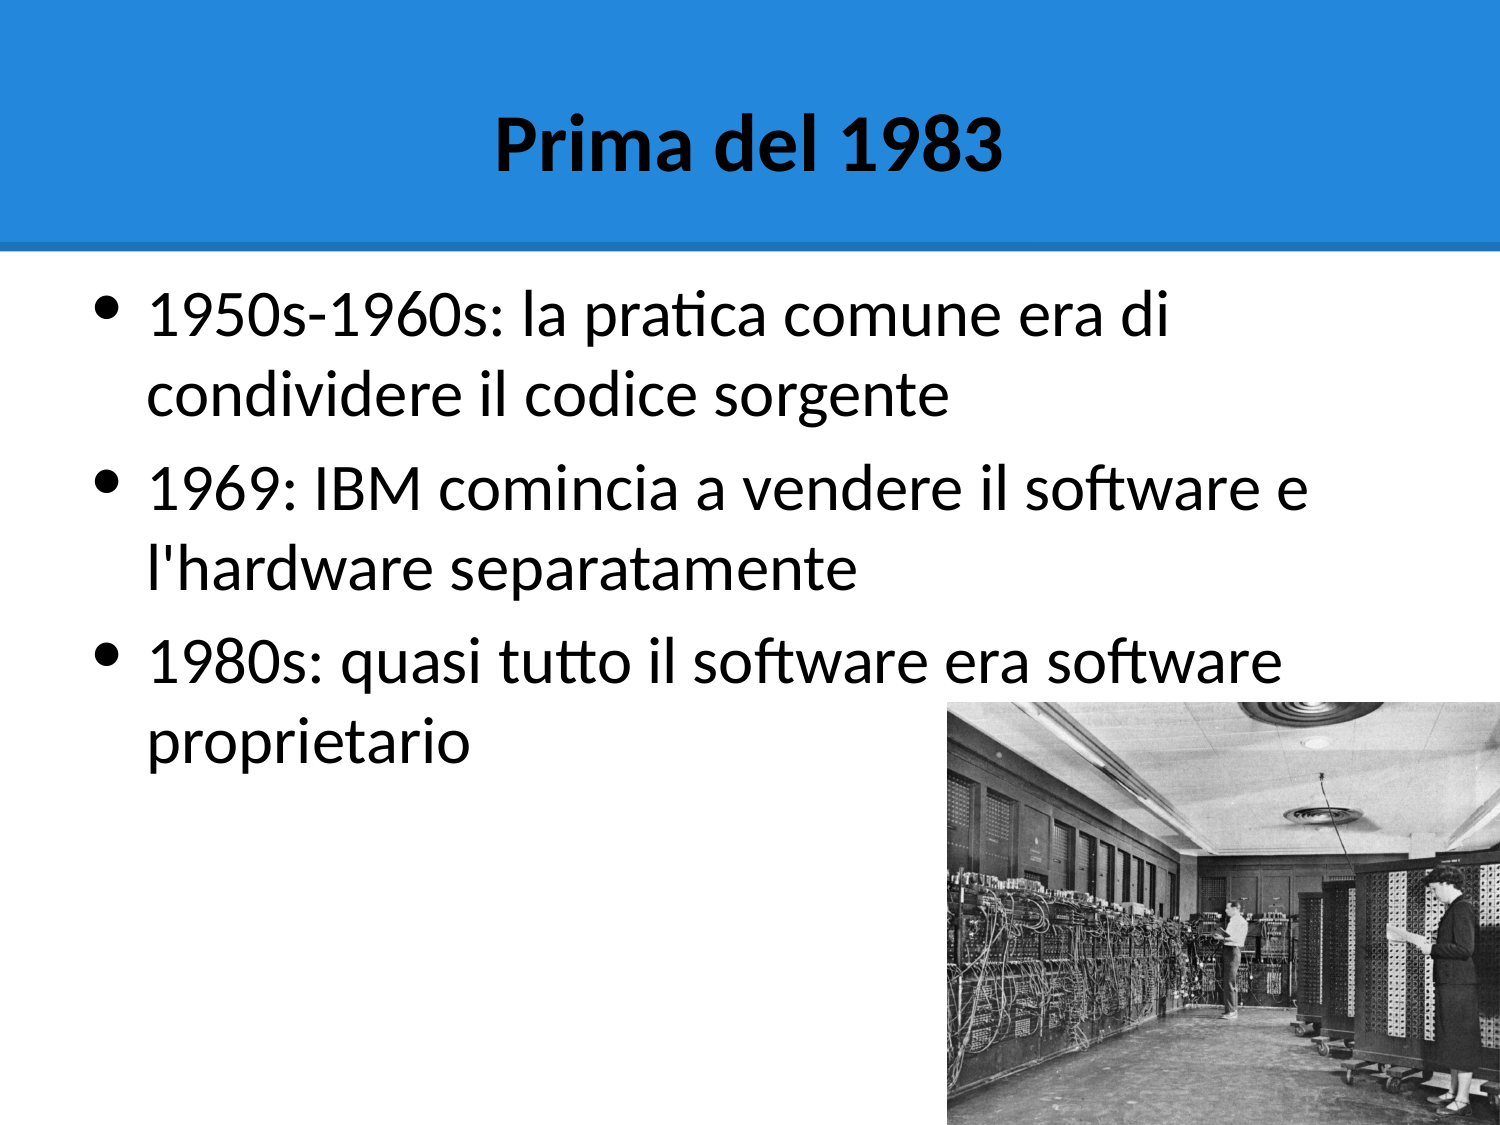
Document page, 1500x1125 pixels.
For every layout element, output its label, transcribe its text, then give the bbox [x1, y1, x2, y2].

picture [947, 702, 1500, 1125]
title Prima del 1983 [75, 45, 1425, 233]
list 1950s-1960s: la pratica comune era di condividere il codice sorgente 1969: IBM comincia a vendere il software e l'hardware separatamente 1980s: quasi tutto il software era software proprietario [75, 262, 1425, 1078]
